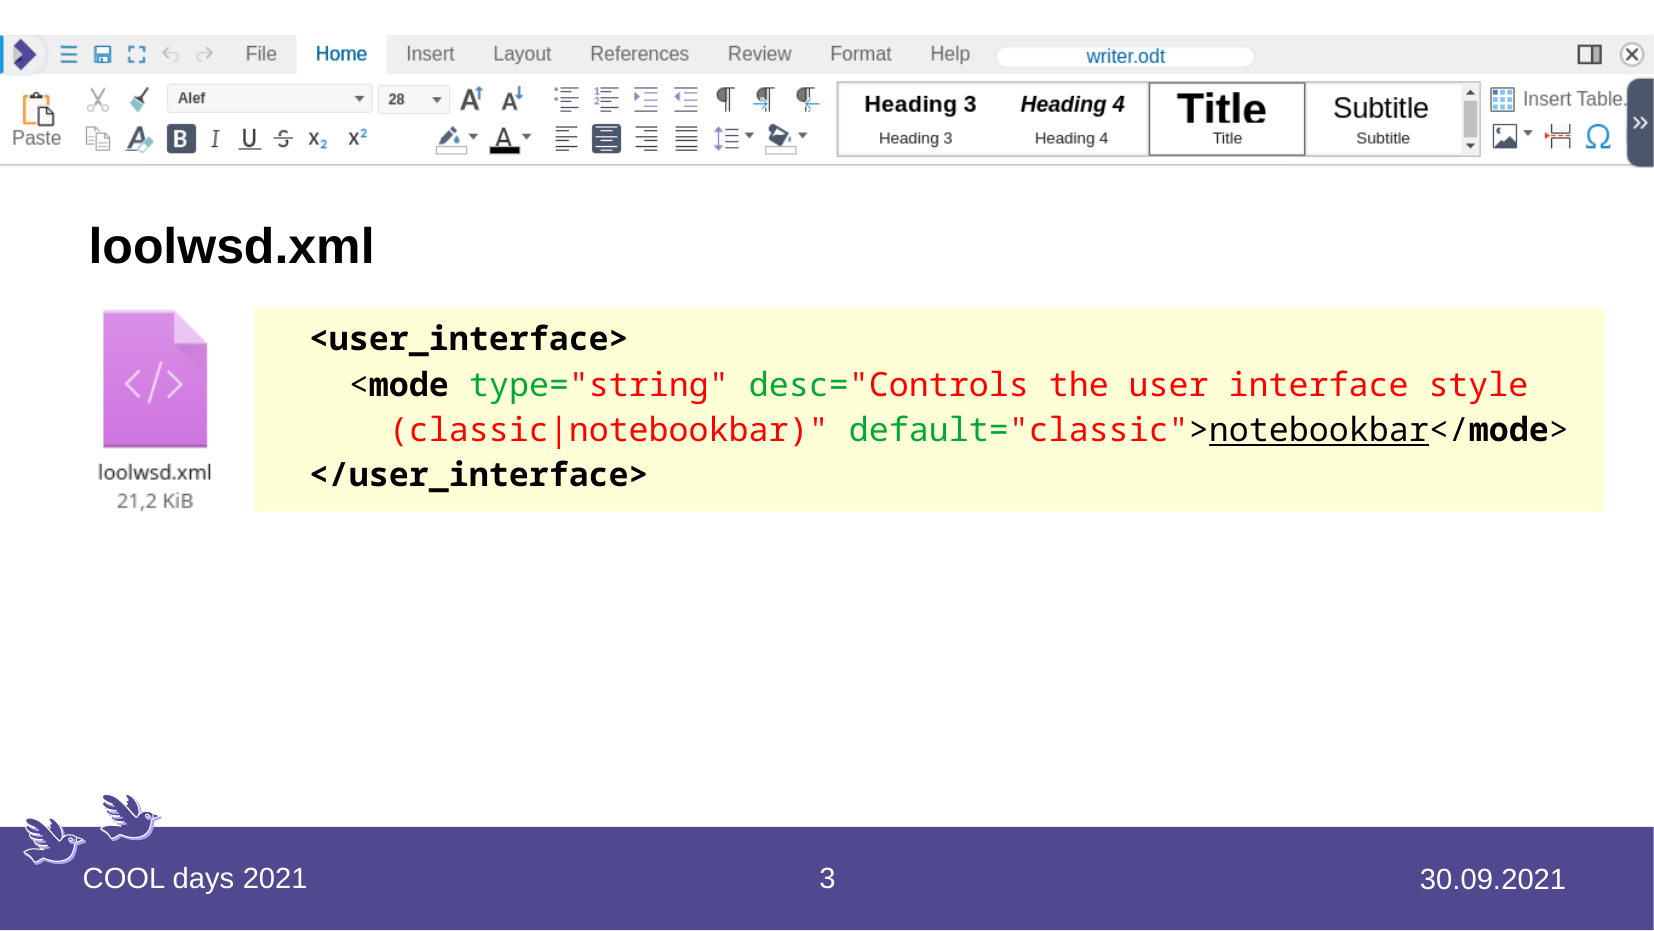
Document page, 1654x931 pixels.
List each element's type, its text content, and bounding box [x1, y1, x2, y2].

text_box loolwsd.xml [88, 218, 1565, 780]
picture [0, 35, 1654, 168]
picture [88, 307, 223, 516]
text_box <user_interface> <mode type="string" desc="Controls the user interface style (classic|notebookbar)" default="classic">notebookbar</mode> </user_interface> [254, 307, 1605, 512]
